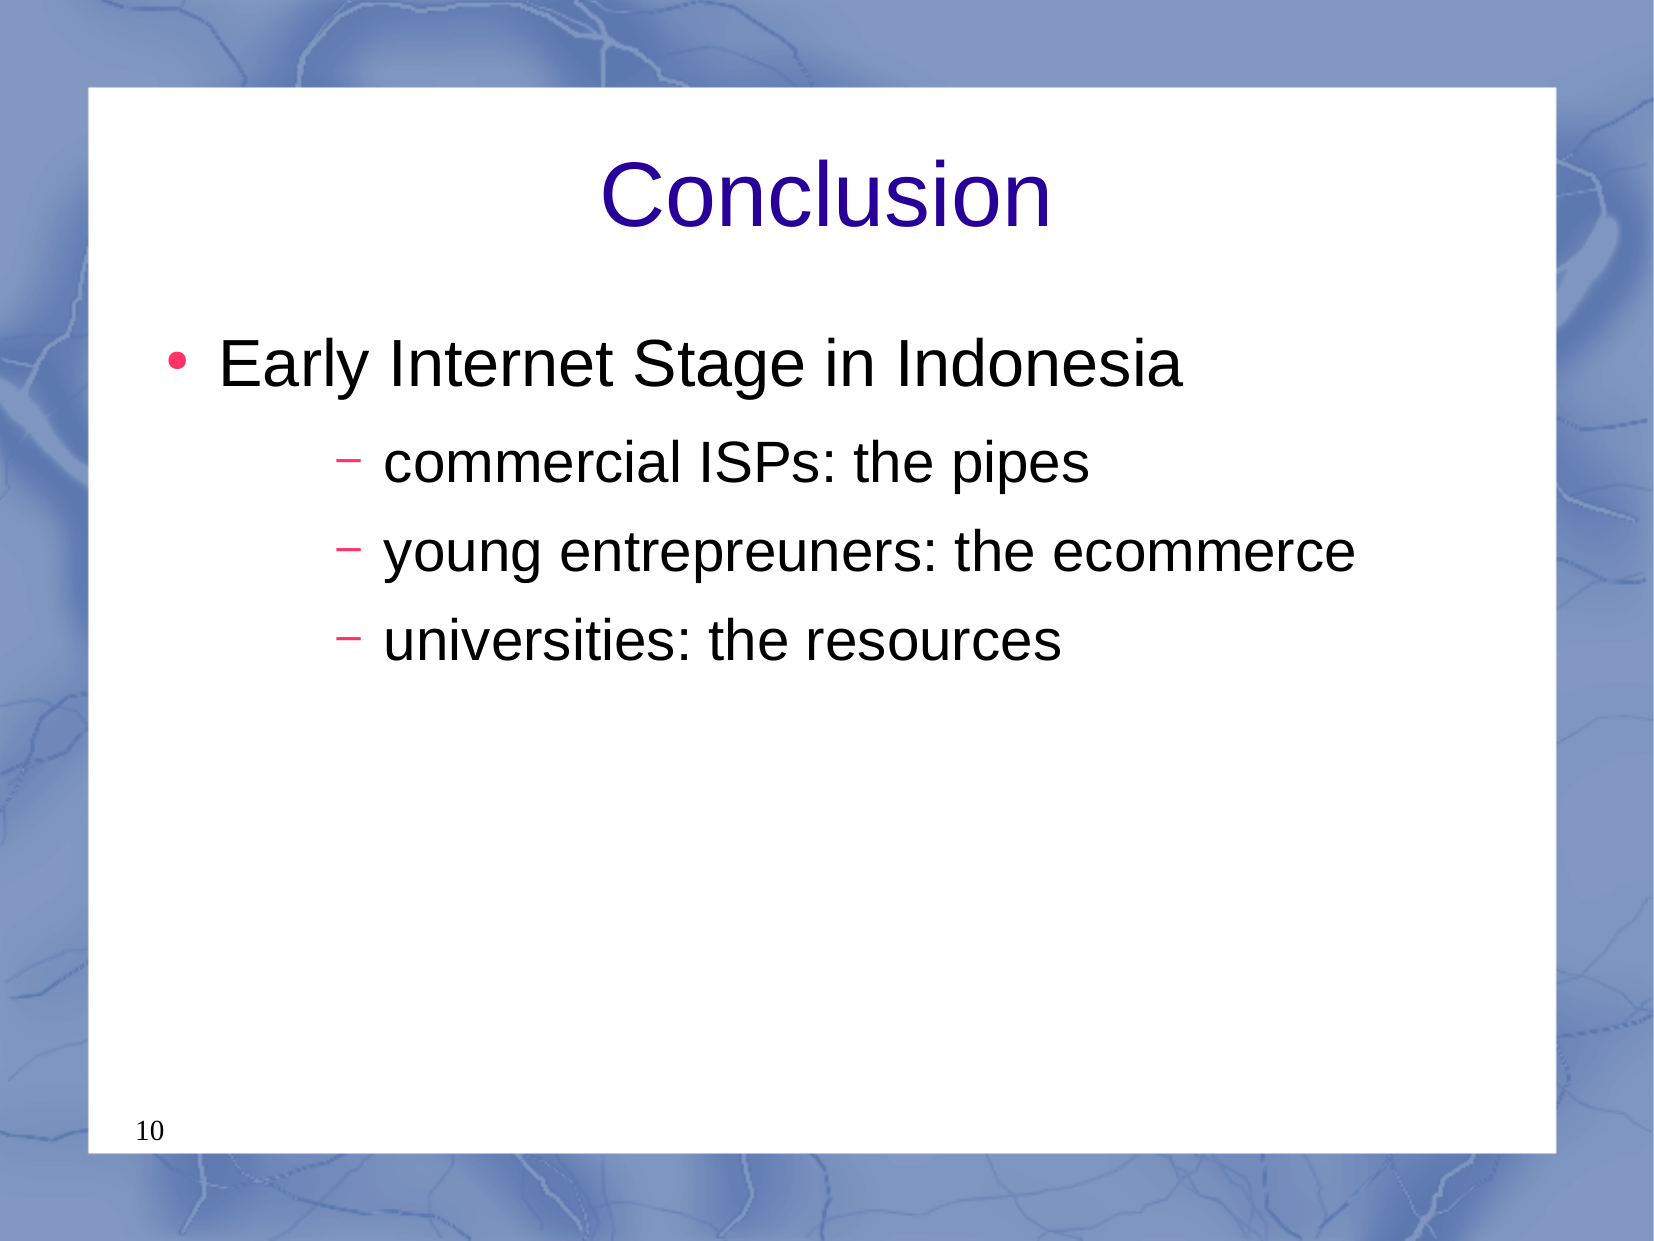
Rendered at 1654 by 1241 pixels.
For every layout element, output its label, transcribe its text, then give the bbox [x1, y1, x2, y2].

list Early Internet Stage in Indonesia commercial ISPs: the pipes young entrepreuners: the ecommerce universities: the resources [147, 325, 1506, 1130]
picture [0, 0, 1654, 1241]
title Conclusion [118, 98, 1536, 291]
